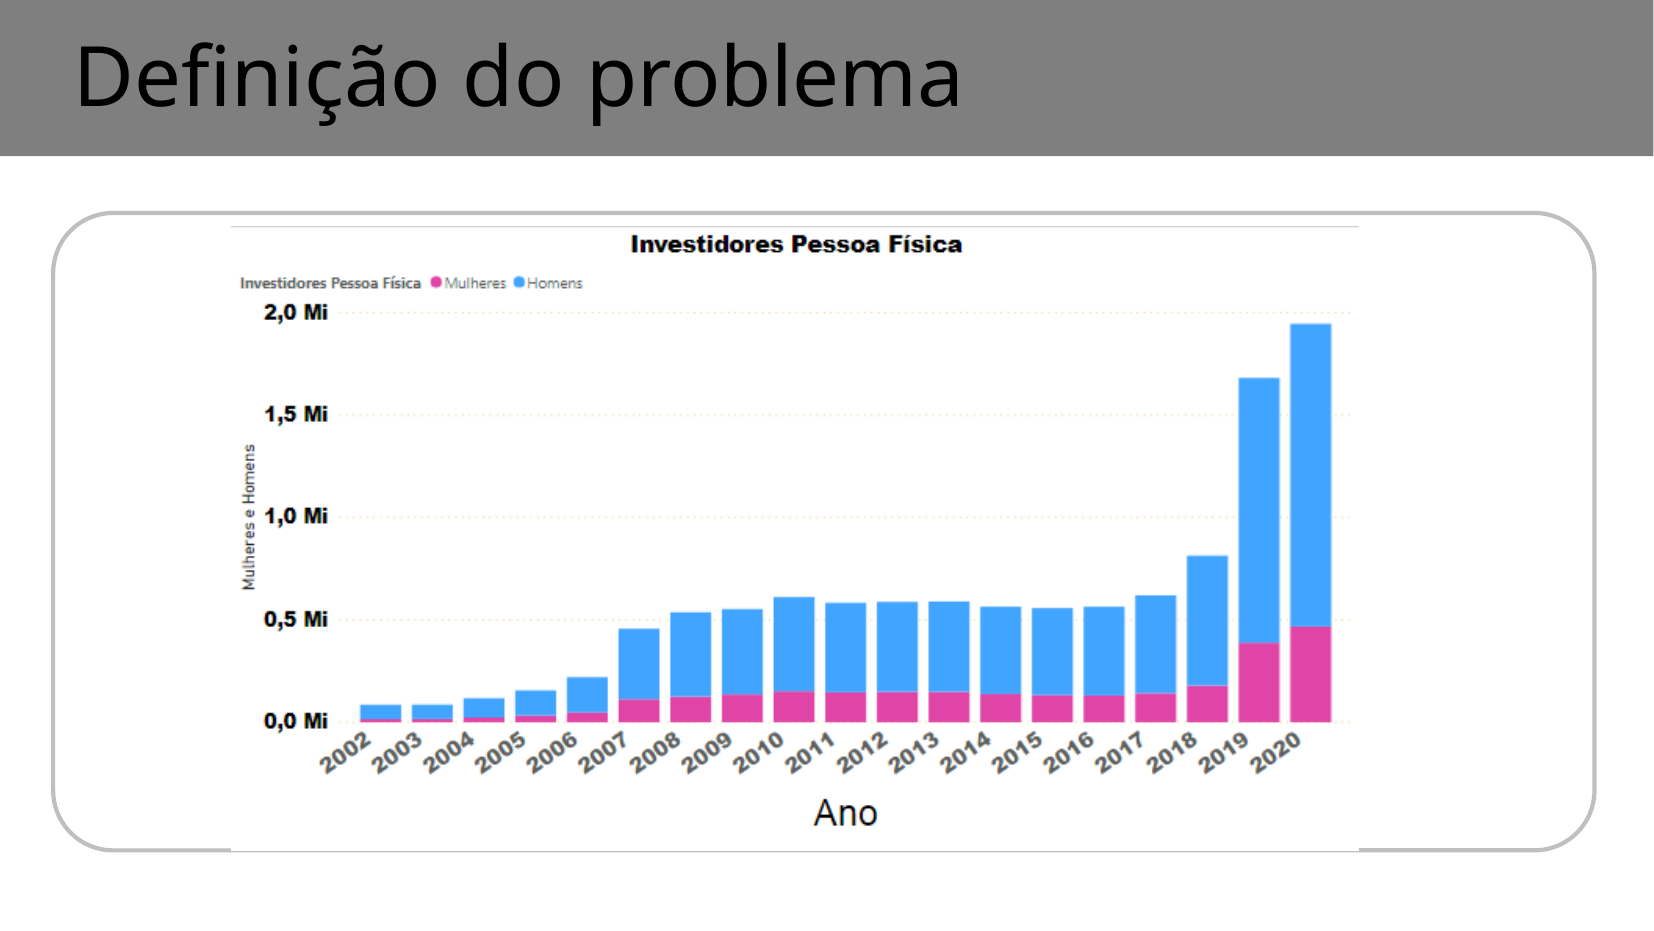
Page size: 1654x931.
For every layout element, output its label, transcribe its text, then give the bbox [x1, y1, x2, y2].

text_box Definição do problema [59, 9, 1028, 127]
text_box [0, 0, 1654, 157]
picture [231, 226, 1359, 851]
